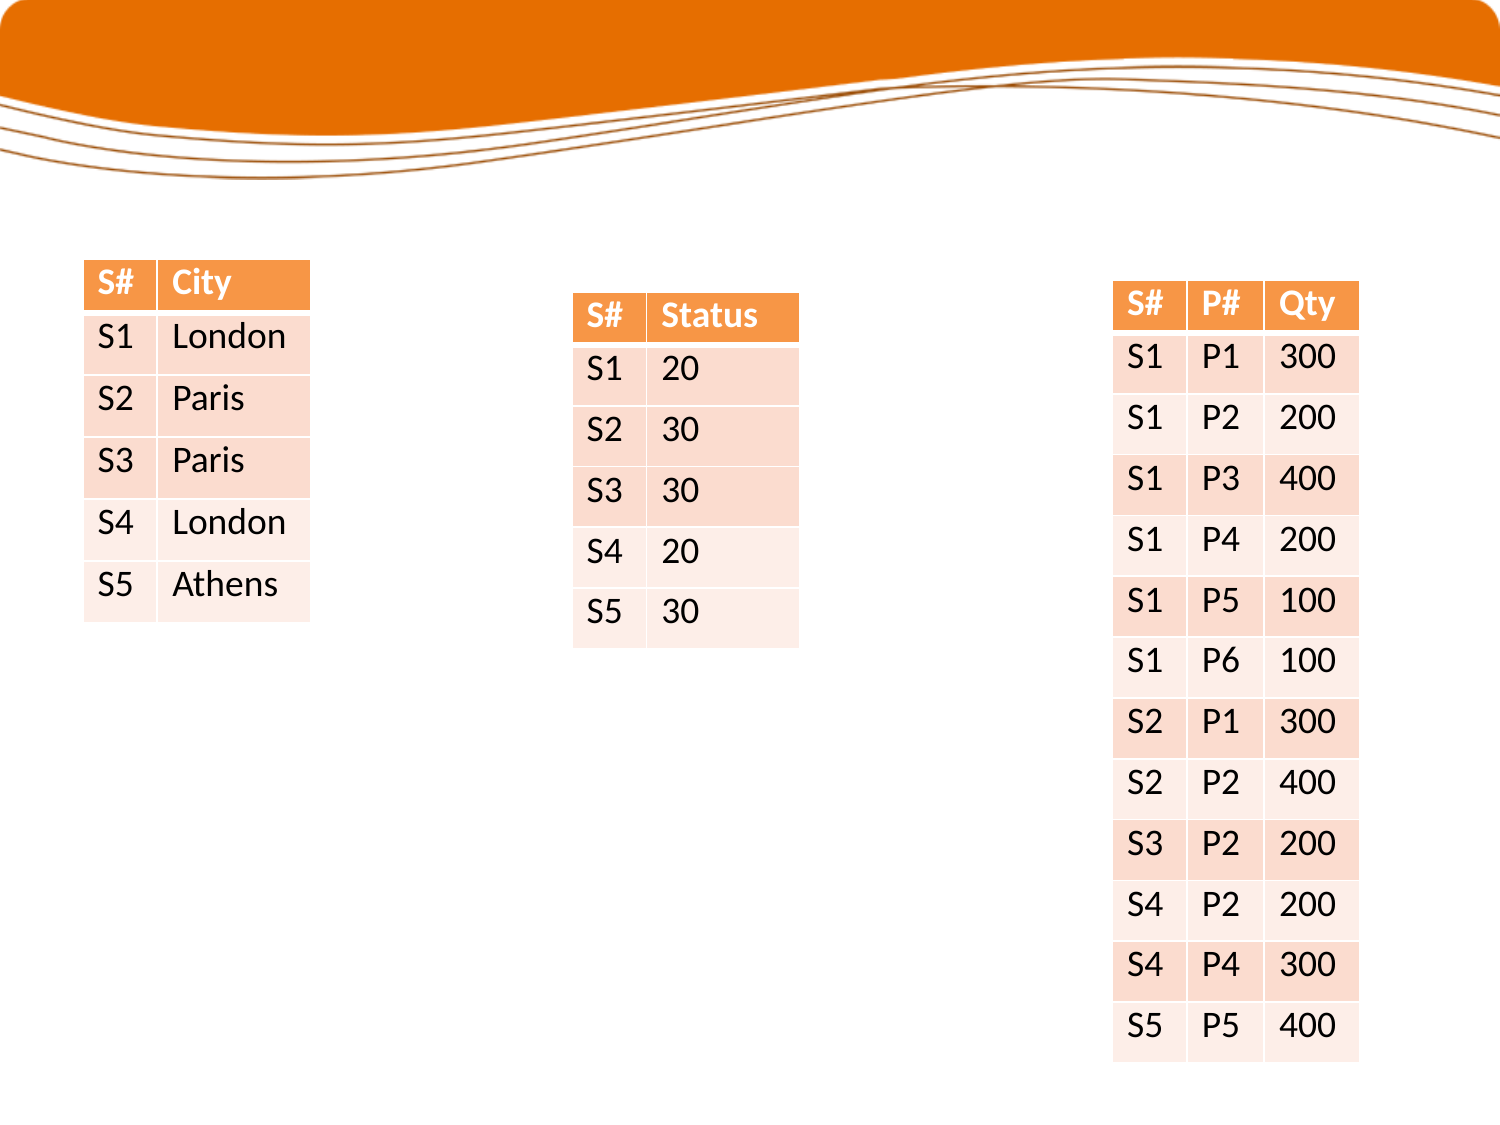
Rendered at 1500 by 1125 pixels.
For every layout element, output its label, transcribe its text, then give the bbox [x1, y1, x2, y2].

table_cell S5 [84, 562, 156, 622]
table_cell P3 [1188, 455, 1263, 515]
table_cell P2 [1188, 820, 1263, 880]
table_cell S1 [84, 316, 156, 374]
table_cell S1 [1113, 638, 1186, 697]
table_header Status [647, 293, 799, 342]
table_cell S4 [1113, 942, 1186, 1001]
table_cell S1 [1113, 336, 1186, 393]
table_cell 400 [1265, 1003, 1359, 1062]
table_cell S3 [1113, 820, 1186, 880]
picture [0, 0, 1500, 180]
table_cell 300 [1265, 336, 1359, 393]
table_cell S1 [1113, 516, 1186, 575]
table_cell P4 [1188, 942, 1263, 1001]
table_cell S2 [1113, 699, 1186, 758]
table_header Qty [1265, 281, 1359, 330]
table_cell P2 [1188, 760, 1263, 819]
table_header S# [84, 260, 156, 310]
table_cell S2 [84, 376, 156, 436]
table_cell Athens [158, 562, 310, 622]
table_cell P1 [1188, 699, 1263, 758]
table_cell S5 [1113, 1003, 1186, 1062]
table_cell S1 [1113, 395, 1186, 454]
table_header S# [1113, 281, 1186, 330]
table_header City [158, 260, 310, 310]
table_cell S2 [1113, 760, 1186, 819]
table_cell S3 [84, 438, 156, 498]
table_cell 300 [1265, 942, 1359, 1001]
table_cell 200 [1265, 395, 1359, 454]
table_cell 30 [647, 407, 799, 466]
table_cell 100 [1265, 638, 1359, 697]
table_cell 30 [647, 589, 799, 648]
table_cell 30 [647, 467, 799, 526]
table_cell 400 [1265, 760, 1359, 819]
table_cell P5 [1188, 577, 1263, 636]
table_cell 20 [647, 348, 799, 405]
table_header S# [573, 293, 646, 342]
table_cell P1 [1188, 336, 1263, 393]
table_cell 400 [1265, 455, 1359, 515]
table_cell S1 [573, 348, 646, 405]
table_cell 200 [1265, 516, 1359, 575]
table_header P# [1188, 281, 1263, 330]
table_cell P5 [1188, 1003, 1263, 1062]
table_cell S1 [1113, 455, 1186, 515]
table_cell London [158, 316, 310, 374]
table_cell P2 [1188, 395, 1263, 454]
table_cell S4 [1113, 881, 1186, 940]
table_cell Paris [158, 376, 310, 436]
table_cell London [158, 500, 310, 560]
table_cell P4 [1188, 516, 1263, 575]
table_cell S4 [573, 528, 646, 587]
table_cell S1 [1113, 577, 1186, 636]
table_cell P6 [1188, 638, 1263, 697]
table_cell 100 [1265, 577, 1359, 636]
table_cell S5 [573, 589, 646, 648]
table_cell Paris [158, 438, 310, 498]
table_cell S3 [573, 467, 646, 526]
table_cell S2 [573, 407, 646, 466]
table_cell P2 [1188, 881, 1263, 940]
table_cell 200 [1265, 881, 1359, 940]
table_cell S4 [84, 500, 156, 560]
table_cell 200 [1265, 820, 1359, 880]
table_cell 300 [1265, 699, 1359, 758]
table_cell 20 [647, 528, 799, 587]
